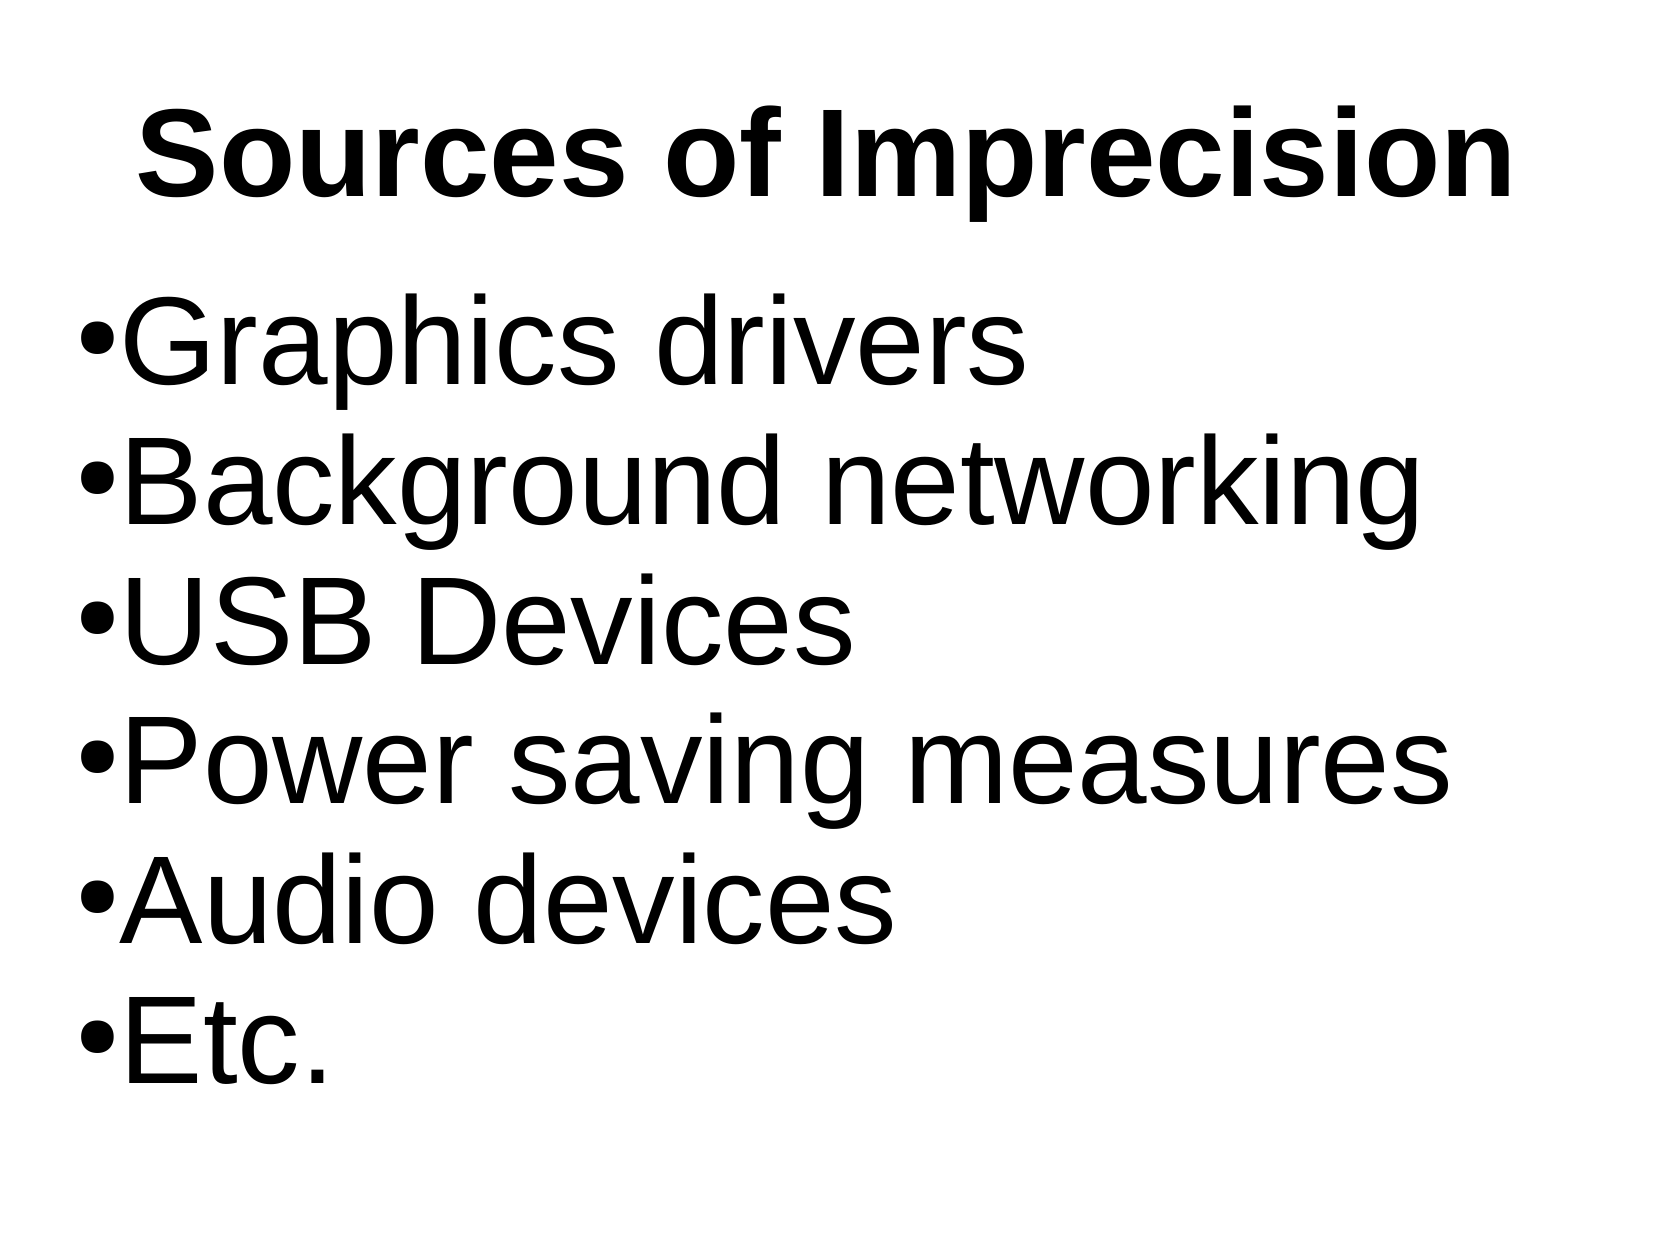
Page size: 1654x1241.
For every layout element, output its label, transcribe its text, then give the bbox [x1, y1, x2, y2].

title Sources of Imprecision [82, 49, 1571, 257]
subtitle Graphics drivers Background networking USB Devices Power saving measures Audio devices Etc. [75, 271, 1564, 1111]
